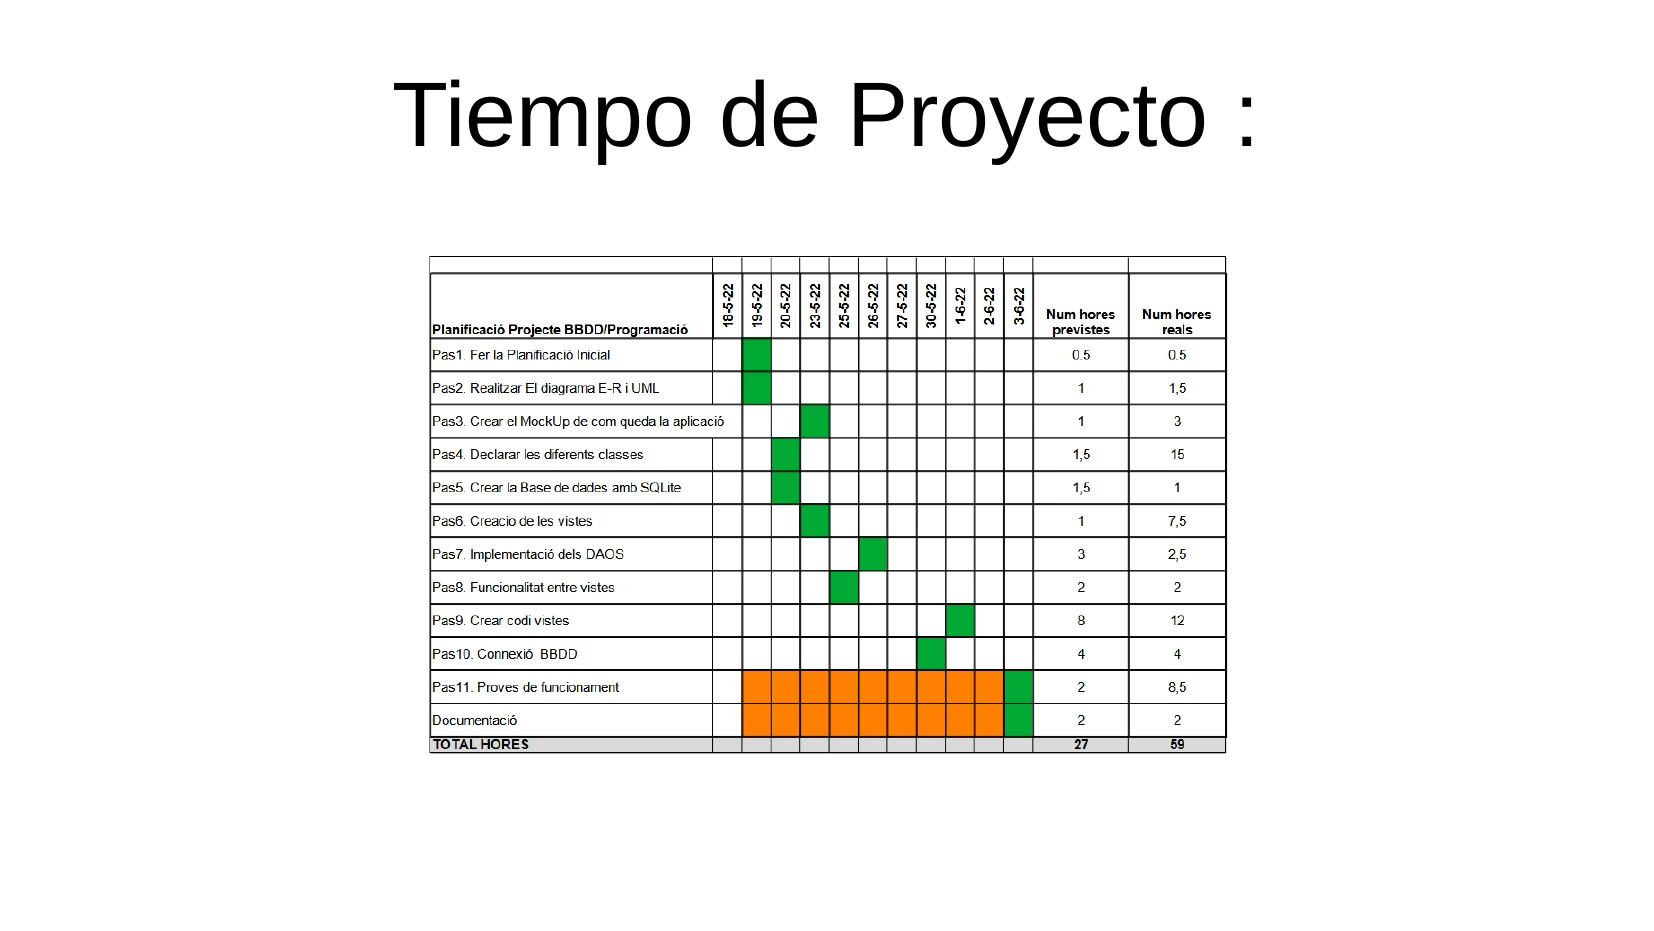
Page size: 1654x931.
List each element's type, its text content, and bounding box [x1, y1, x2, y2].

title Tiempo de Proyecto : [82, 37, 1571, 193]
picture [324, 192, 1333, 906]
